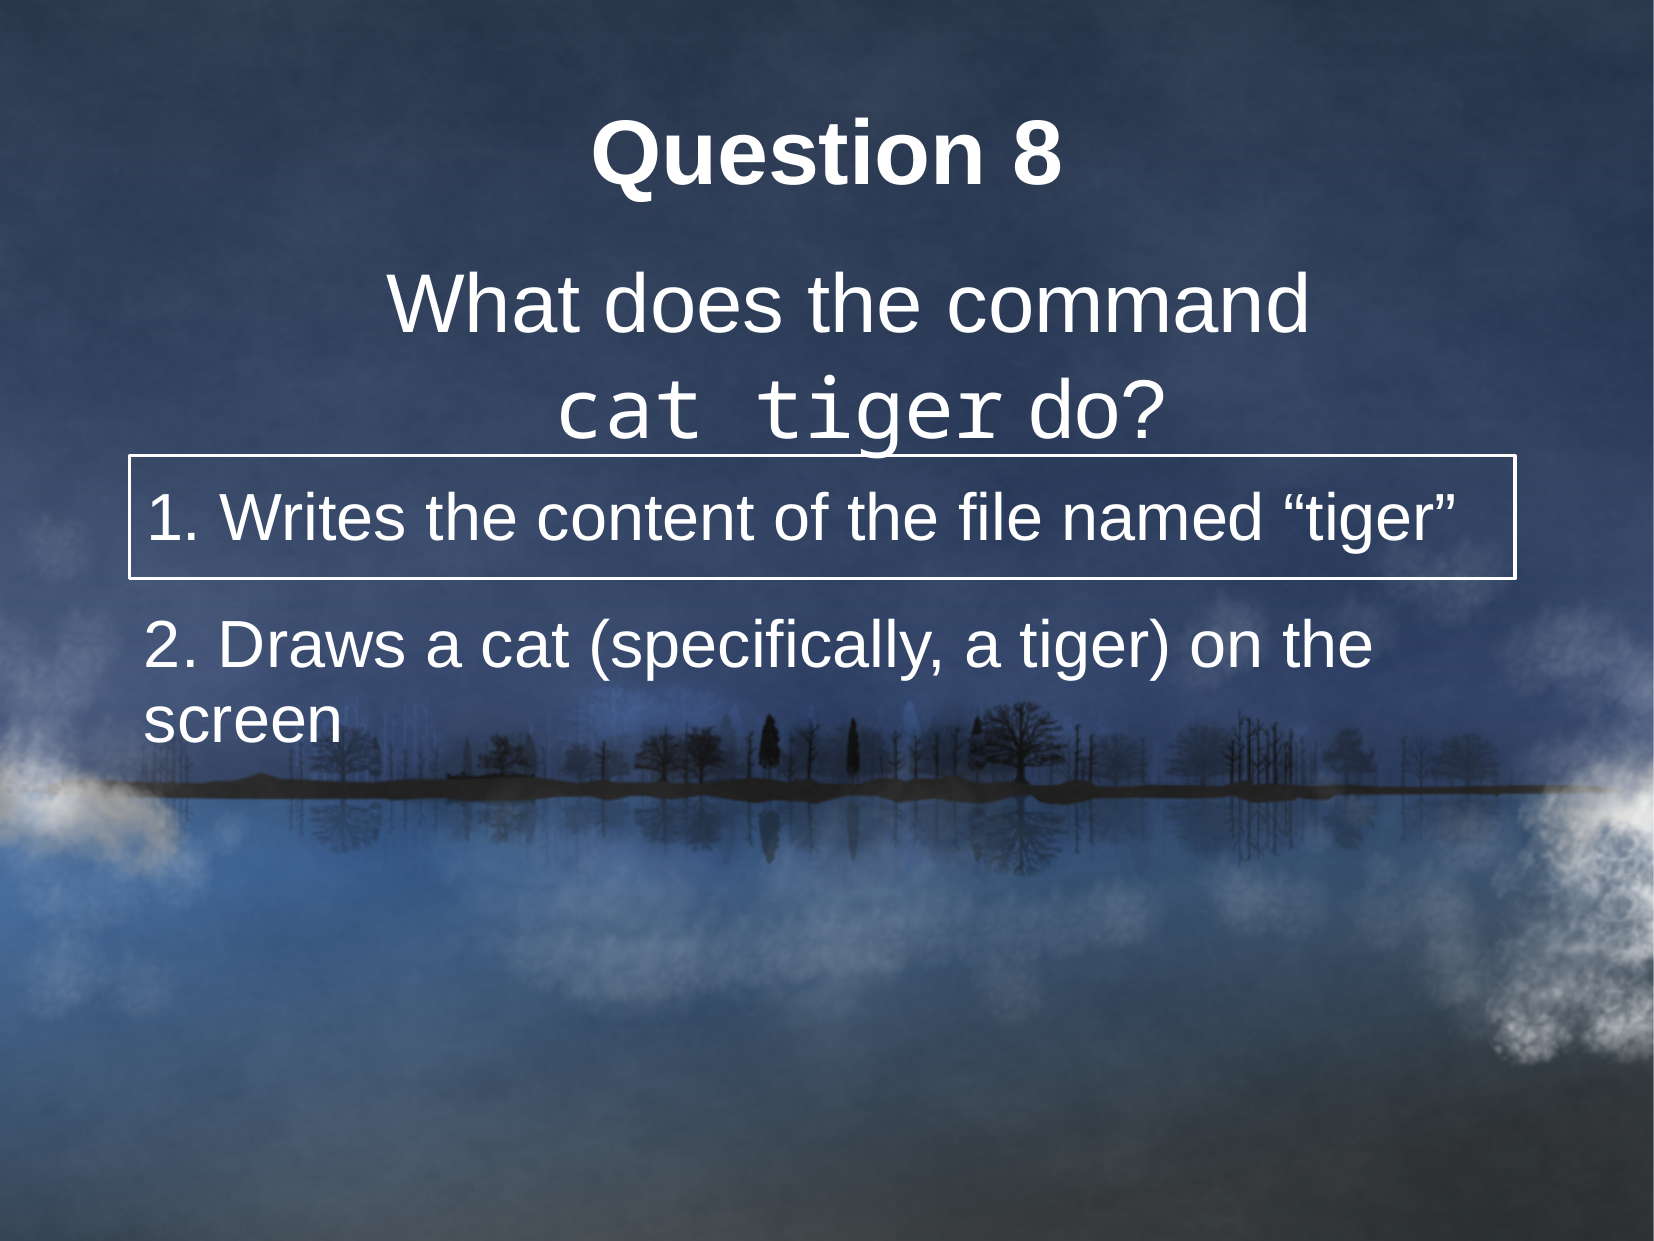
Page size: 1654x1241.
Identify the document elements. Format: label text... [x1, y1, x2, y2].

text_box 2. Draws a cat (specifically, a tiger) on the screen [129, 600, 1546, 764]
text_box 1. Writes the content of the file named “tiger” [131, 472, 1531, 600]
text_box What does the command cat tiger do? [360, 249, 1362, 451]
text_box [129, 455, 1516, 579]
picture [0, 0, 1654, 1241]
title Question 8 [82, 49, 1571, 257]
